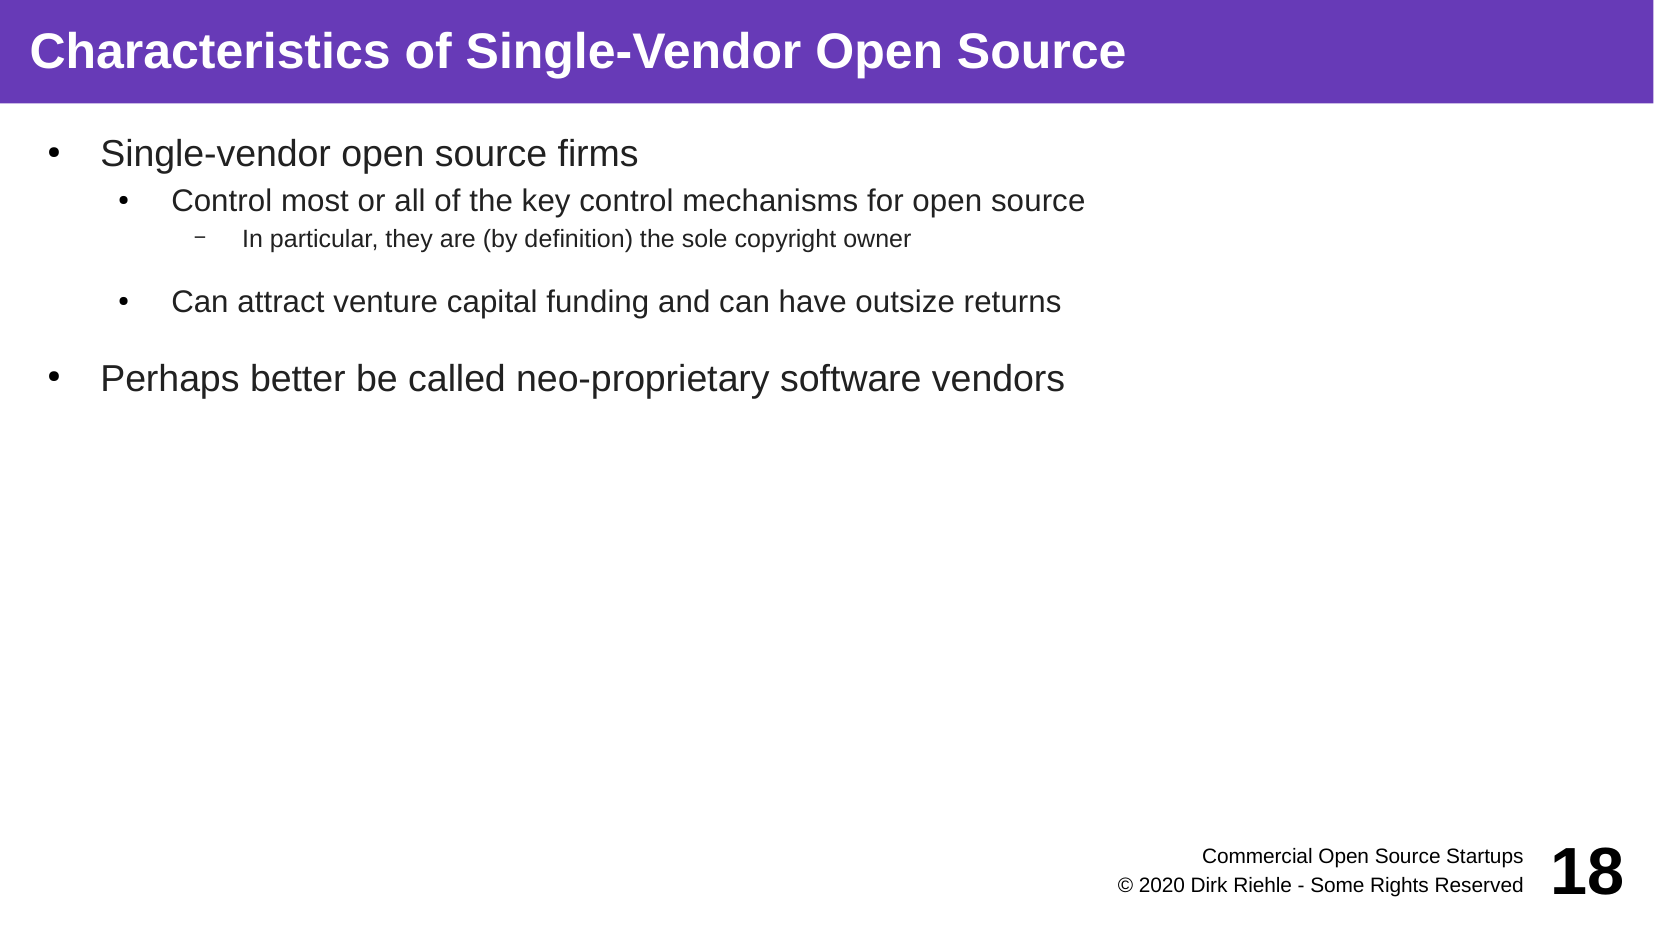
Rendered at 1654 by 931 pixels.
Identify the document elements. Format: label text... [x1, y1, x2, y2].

list Single-vendor open source firms Control most or all of the key control mechanisms for open source In particular, they are (by definition) the sole copyright owner Can attract venture capital funding and can have outsize returns Perhaps better be called neo-proprietary software vendors [29, 132, 1625, 813]
title Characteristics of Single-Vendor Open Source [0, 0, 1654, 104]
